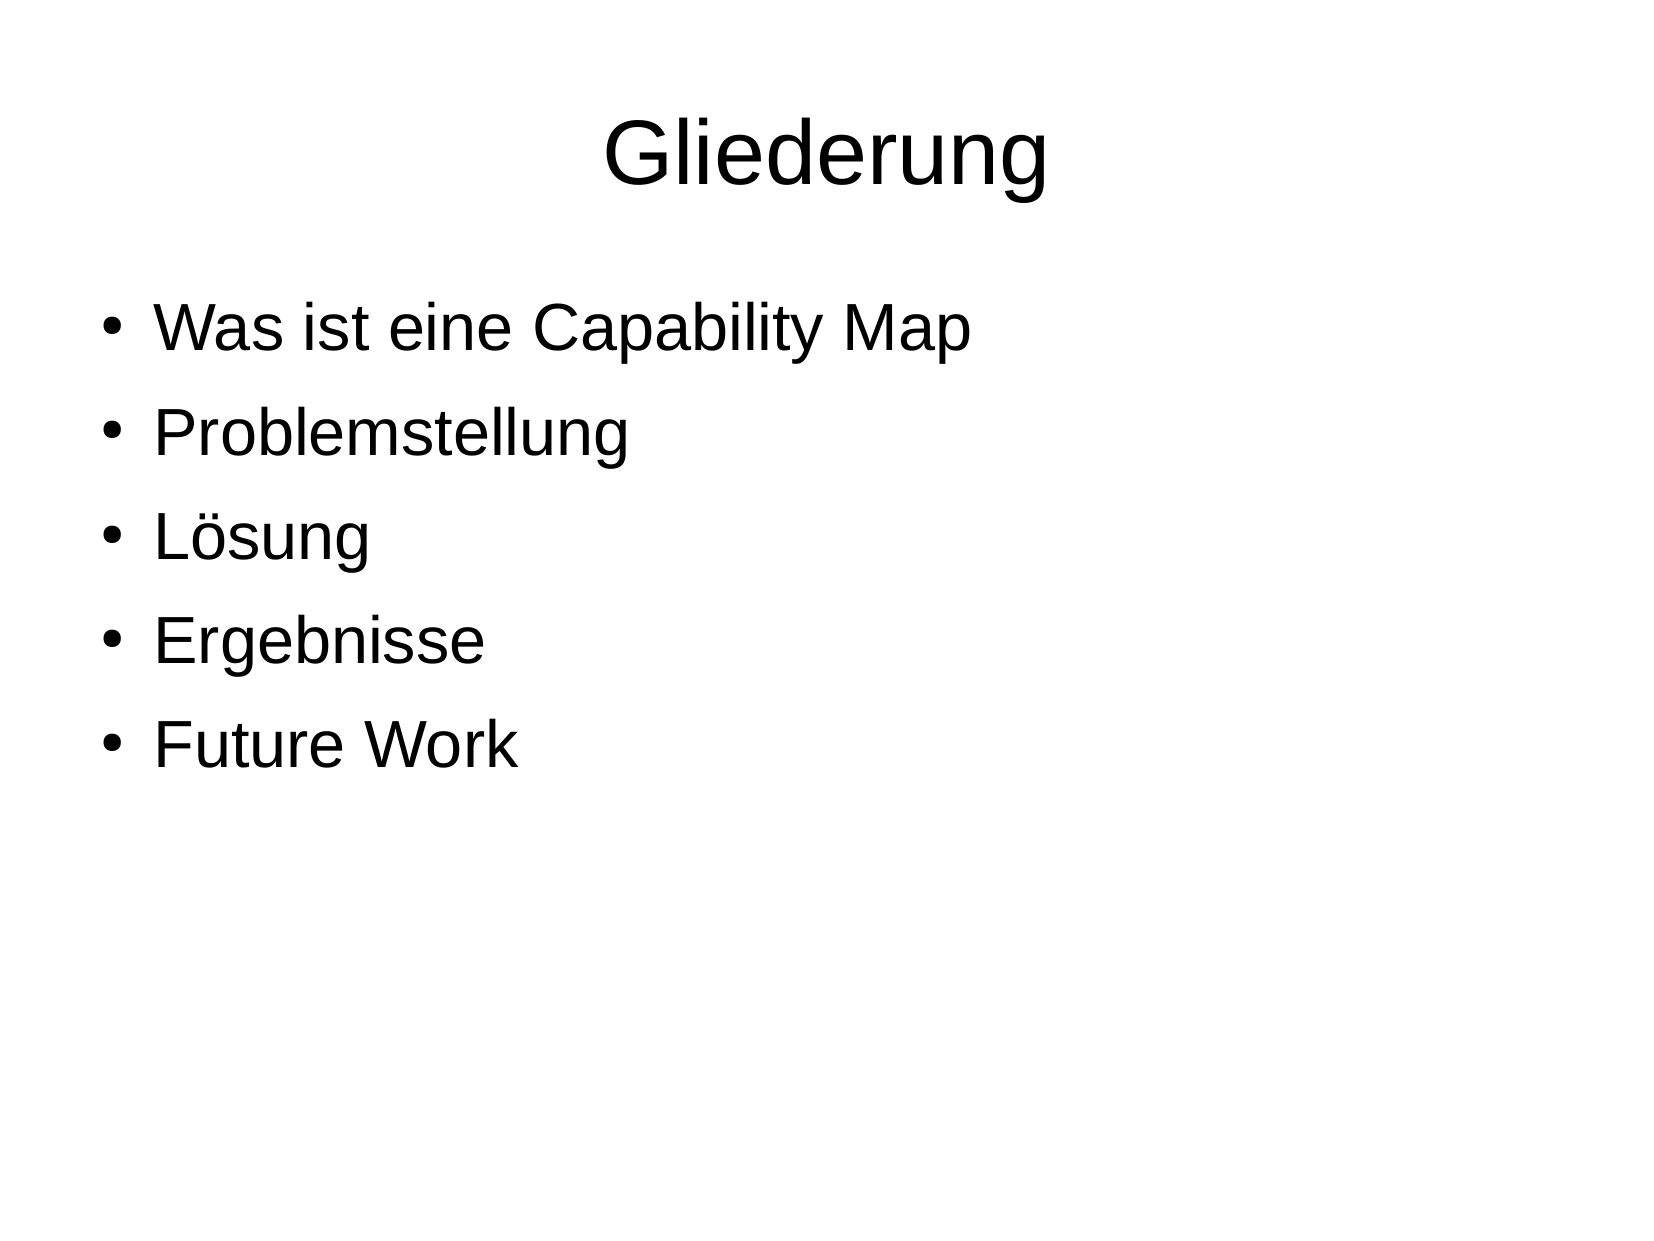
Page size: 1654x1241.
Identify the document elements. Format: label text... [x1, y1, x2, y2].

list Was ist eine Capability Map Problemstellung Lösung Ergebnisse Future Work [82, 290, 1571, 1109]
title Gliederung [82, 49, 1571, 257]
